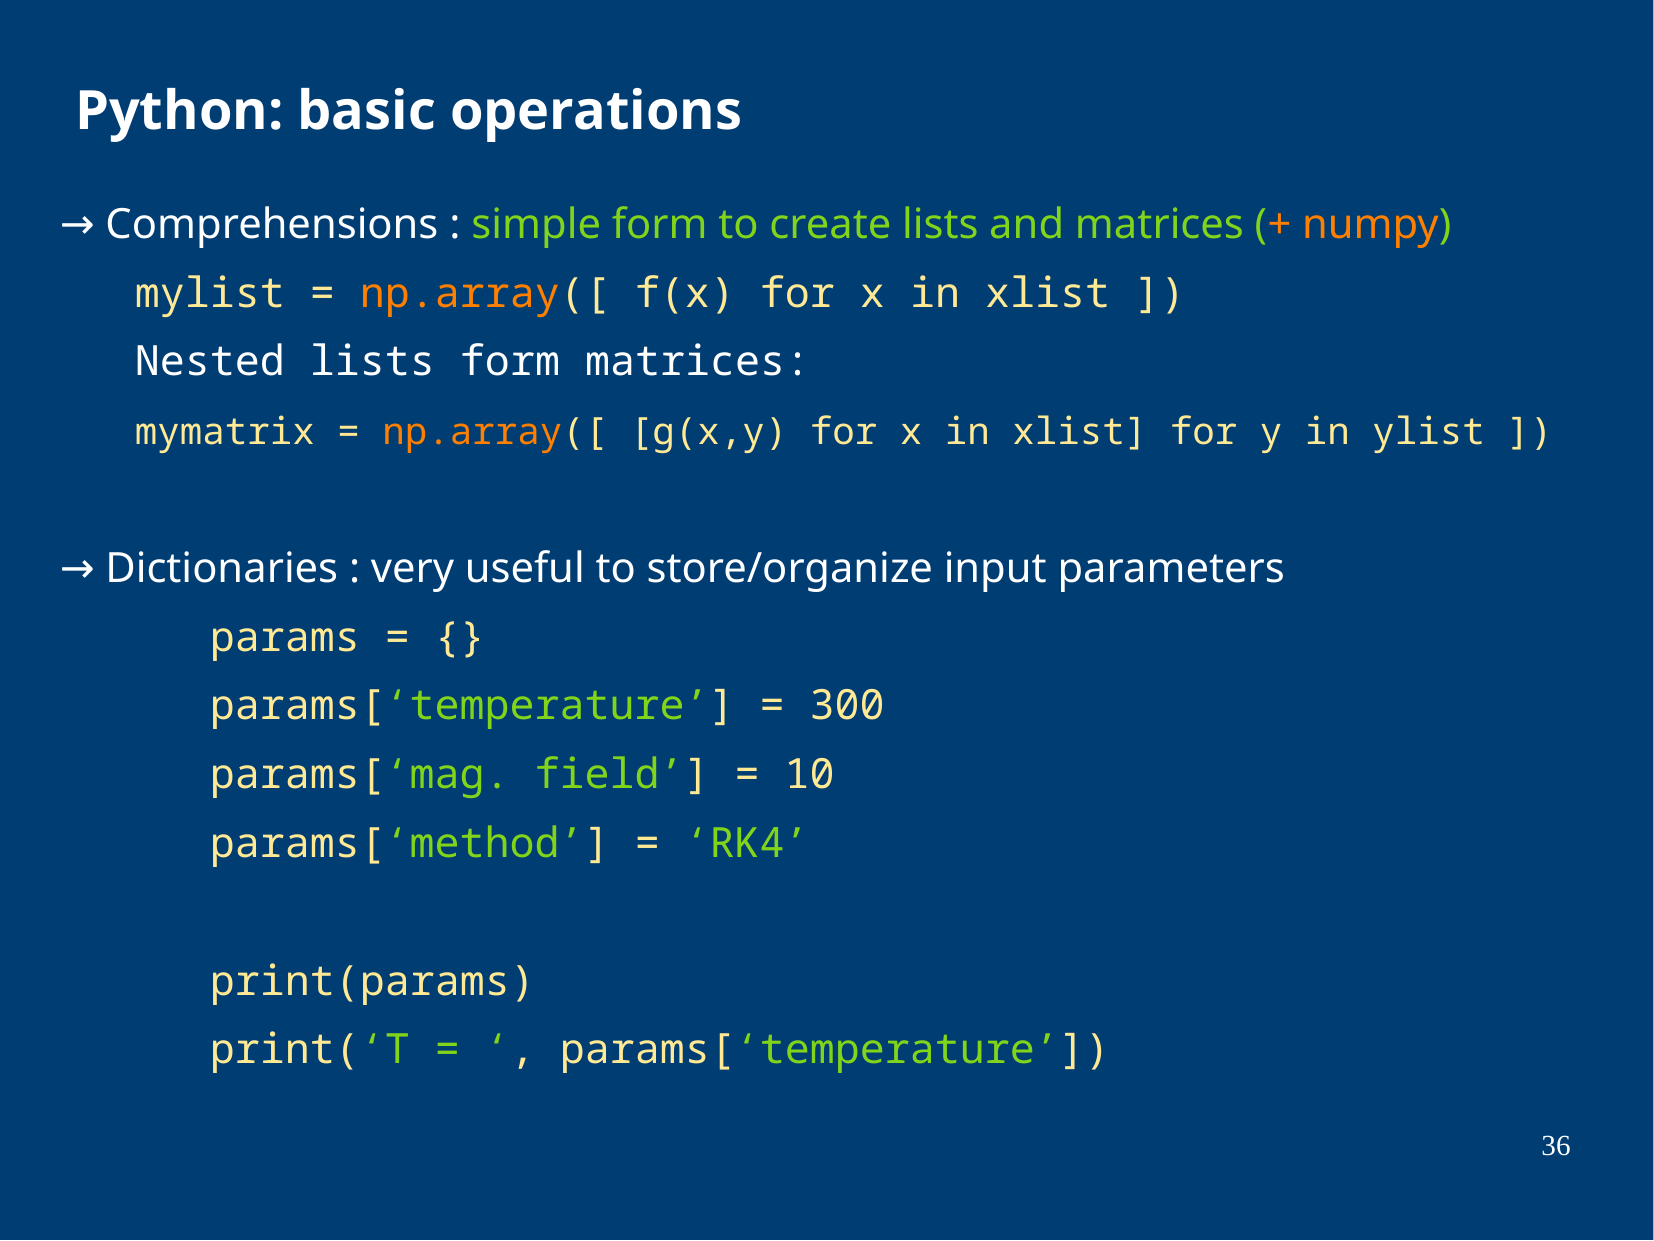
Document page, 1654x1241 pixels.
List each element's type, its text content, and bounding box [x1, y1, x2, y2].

text_box → Comprehensions : simple form to create lists and matrices (+ numpy) mylist = np.array([ f(x) for x in xlist ]) Nested lists form matrices: mymatrix = np.array([ [g(x,y) for x in xlist] for y in ylist ]) → Dictionaries : very useful to store/organize input parameters params = {} params[‘temperature’] = 300 params[‘mag. field’] = 10 params[‘method’] = ‘RK4’ print(params) print(‘T = ‘, params[‘temperature’]) [44, 186, 1651, 1143]
text_box Python: basic operations [60, 64, 1576, 165]
